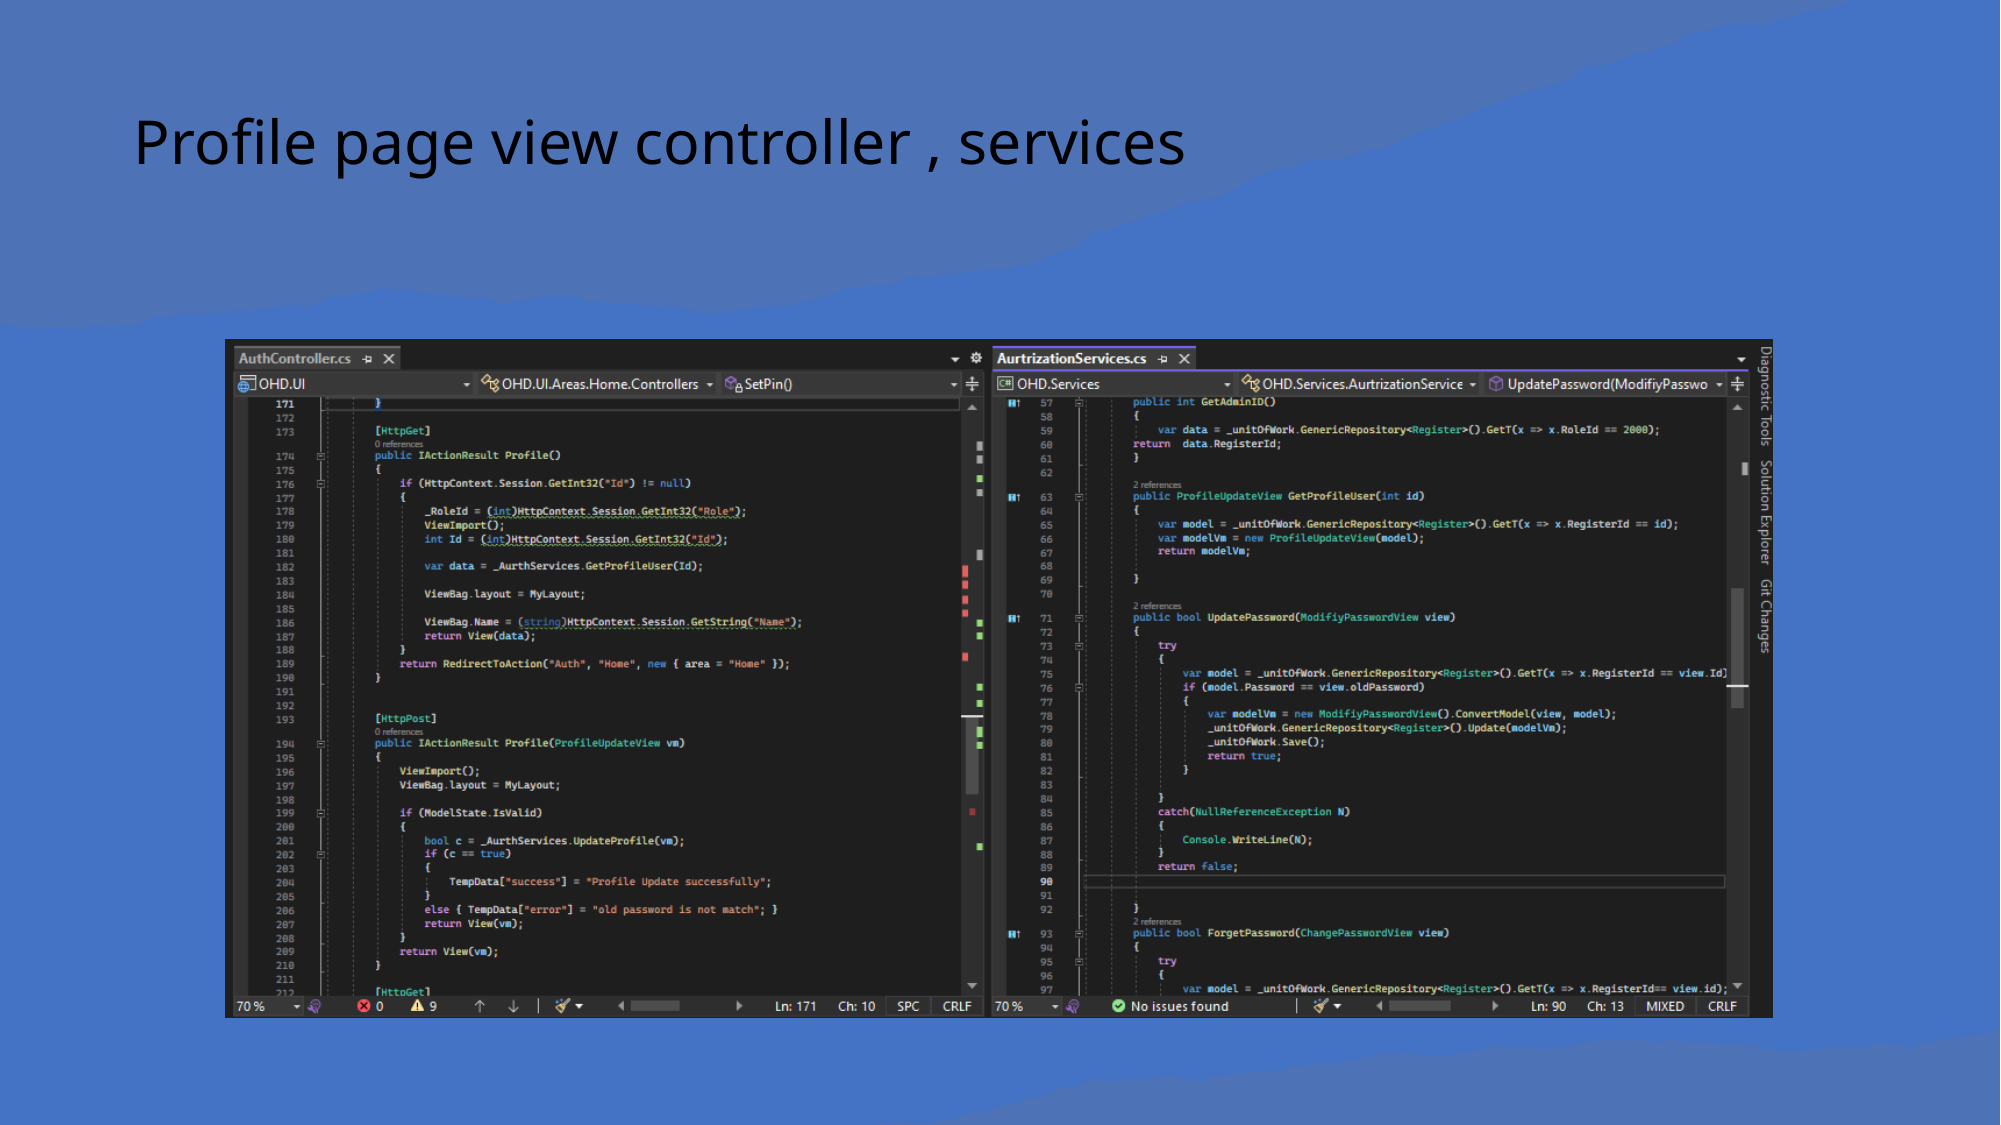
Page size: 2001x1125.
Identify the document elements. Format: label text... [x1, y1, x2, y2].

picture [225, 339, 1773, 1018]
title Profile page view controller , services [118, 83, 1374, 206]
text_box [0, 0, 2000, 1125]
